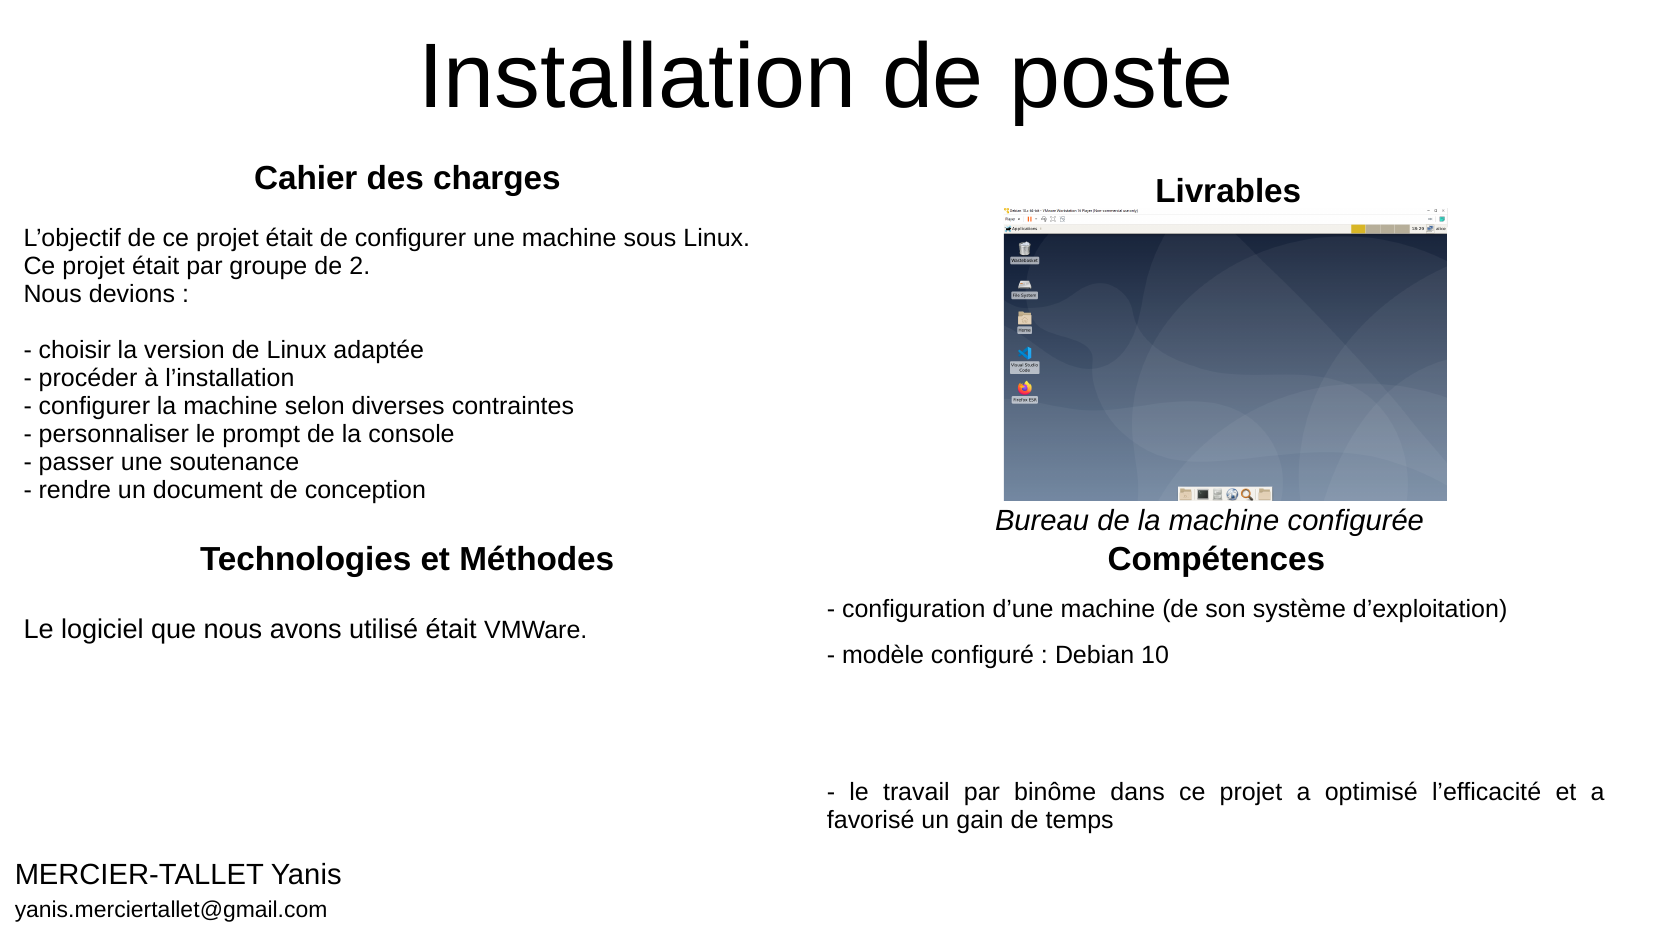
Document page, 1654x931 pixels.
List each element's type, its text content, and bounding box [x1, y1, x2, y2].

title Installation de poste [82, 0, 1571, 154]
text_box Livrables [826, 165, 1630, 218]
text_box Technologies et Méthodes Le logiciel que nous avons utilisé était VMWare. [23, 540, 792, 898]
text_box yanis.merciertallet@gmail.com [0, 889, 591, 931]
text_box Bureau de la machine configurée [980, 496, 1465, 577]
text_box Compétences - configuration d’une machine (de son système d’exploitation) - modèle configuré : Debian 10 - le travail par binôme dans ce projet a optimisé l’efficacité et a favorisé un gain de temps [826, 540, 1607, 910]
text_box Cahier des charges L’objectif de ce projet était de configurer une machine sous Linux. Ce projet était par groupe de 2. Nous devions : - choisir la version de Linux adaptée - procéder à l’installation - configurer la machine selon diverses contraintes - personnaliser le prompt de la console - passer une soutenance - rendre un document de conception [23, 106, 792, 540]
text_box MERCIER-TALLET Yanis [0, 850, 461, 889]
picture [1003, 208, 1448, 501]
